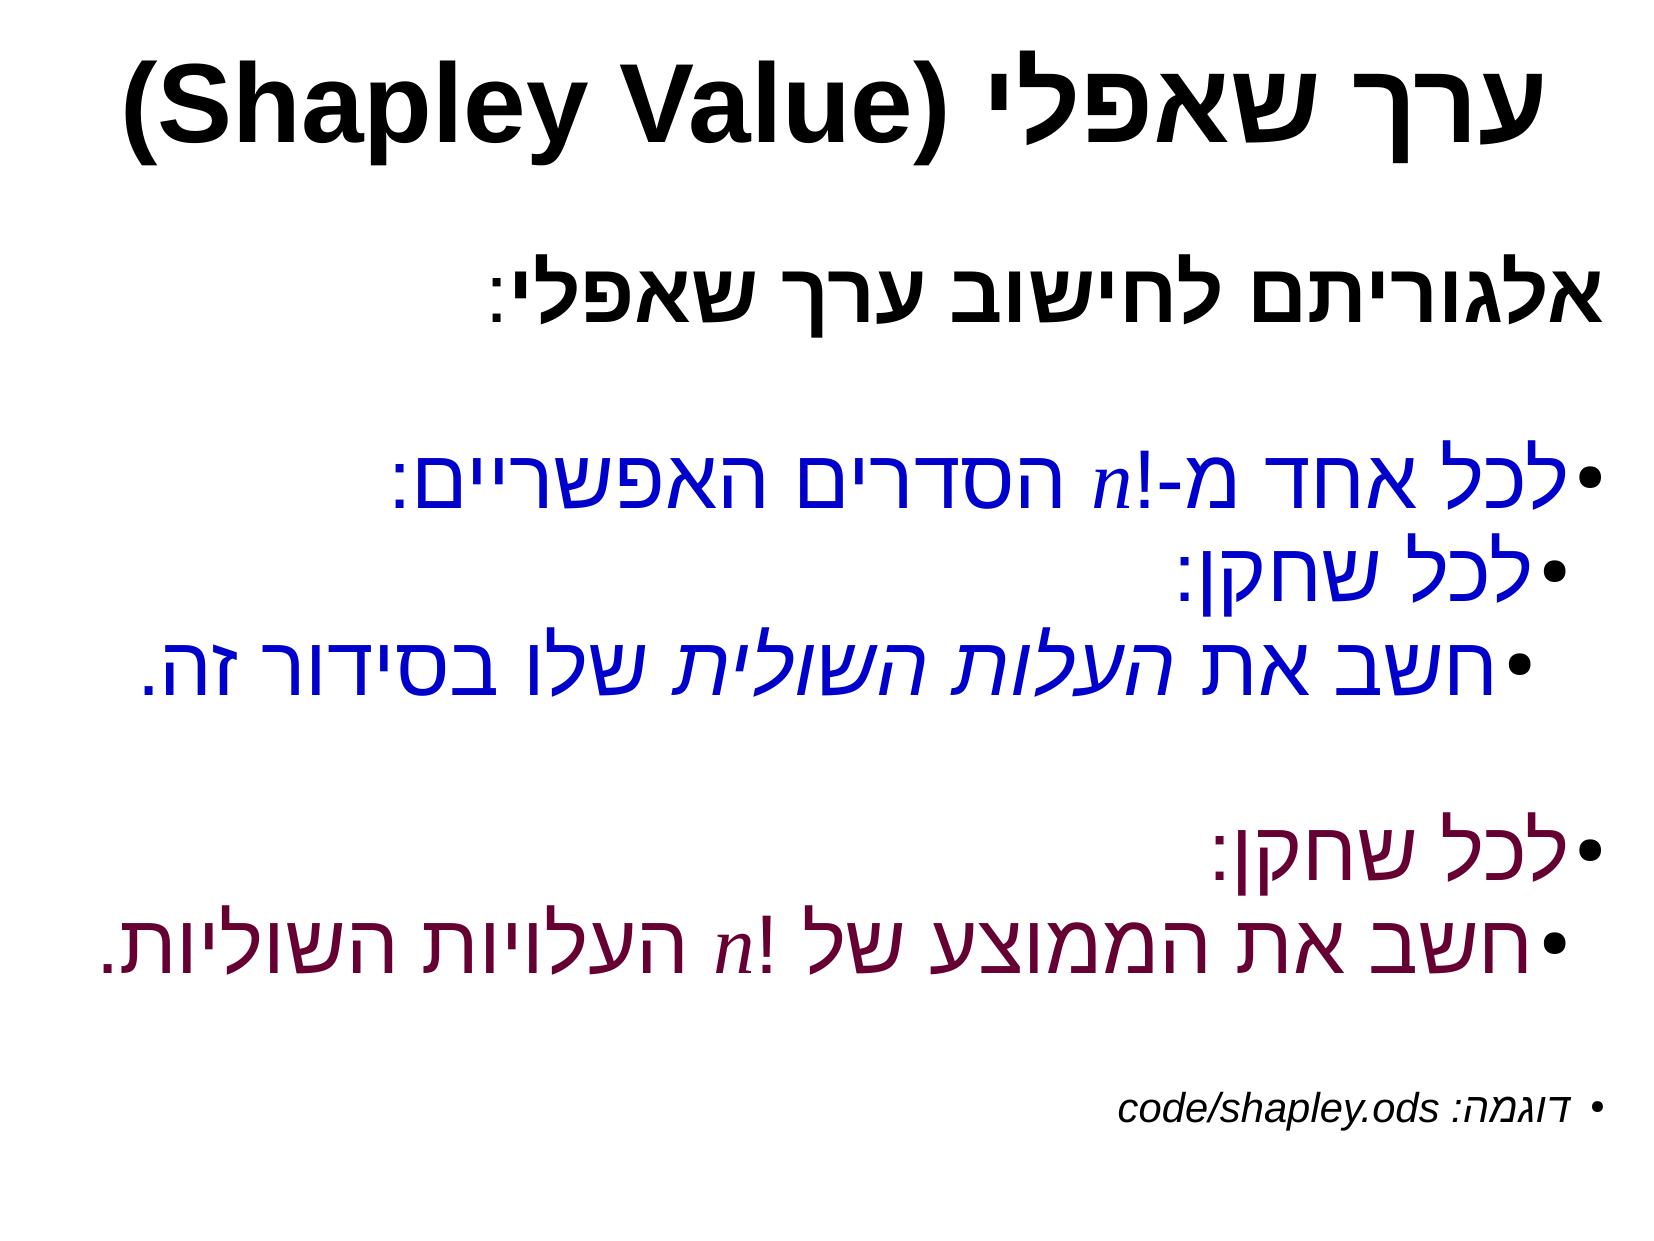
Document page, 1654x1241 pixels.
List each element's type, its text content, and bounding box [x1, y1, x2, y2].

text_box אלגוריתם לחישוב ערך שאפלי: לכל אחד מ-!n הסדרים האפשריים: לכל שחקן: חשב את העלות השולית שלו בסידור זה. לכל שחקן: חשב את הממוצע של !n העלויות השוליות. דוגמה: code/shapley.ods [30, 240, 1621, 1241]
title ערך שאפלי (Shapley Value) [15, 0, 1654, 215]
